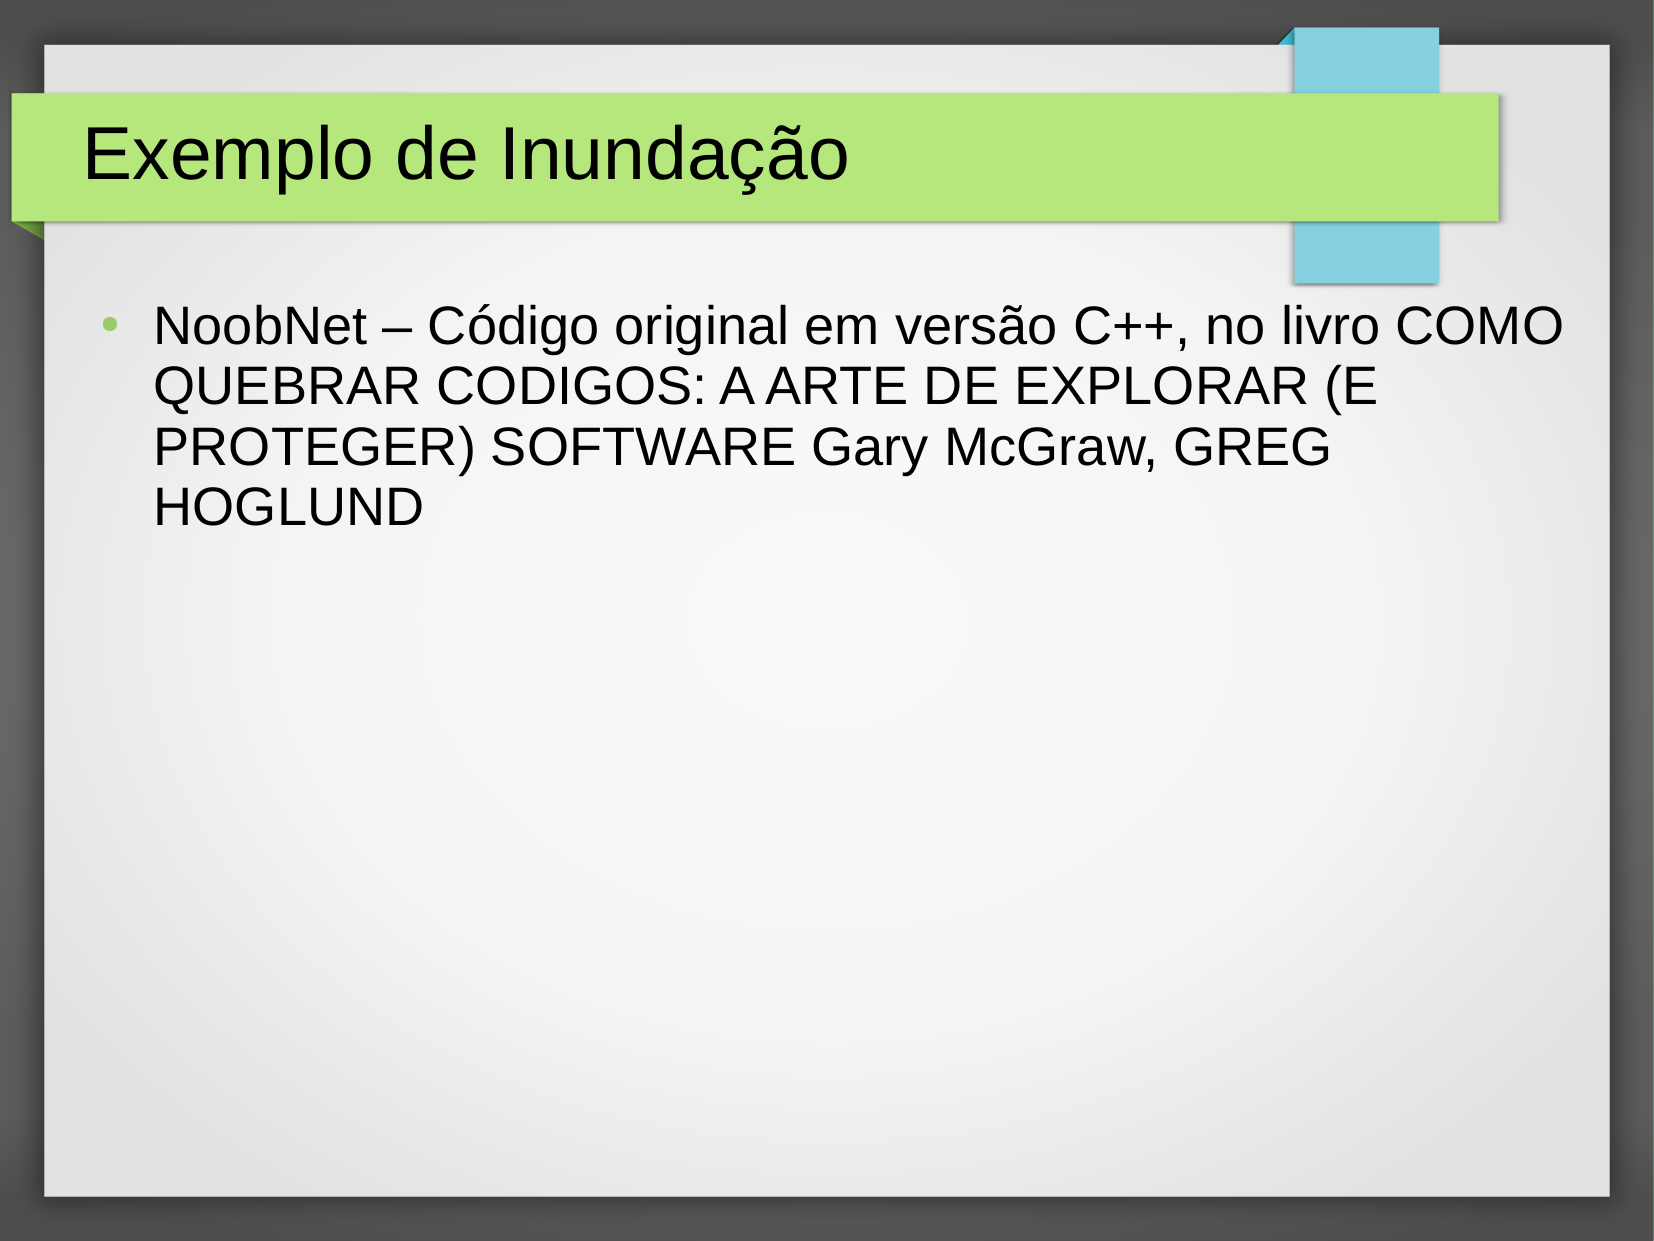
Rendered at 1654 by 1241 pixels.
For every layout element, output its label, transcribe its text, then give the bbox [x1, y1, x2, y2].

list NoobNet – Código original em versão C++, no livro COMO QUEBRAR CODIGOS: A ARTE DE EXPLORAR (E PROTEGER) SOFTWARE Gary McGraw, GREG HOGLUND [82, 295, 1571, 1015]
title Exemplo de Inundação [82, 94, 1264, 213]
picture [0, 0, 1654, 1241]
